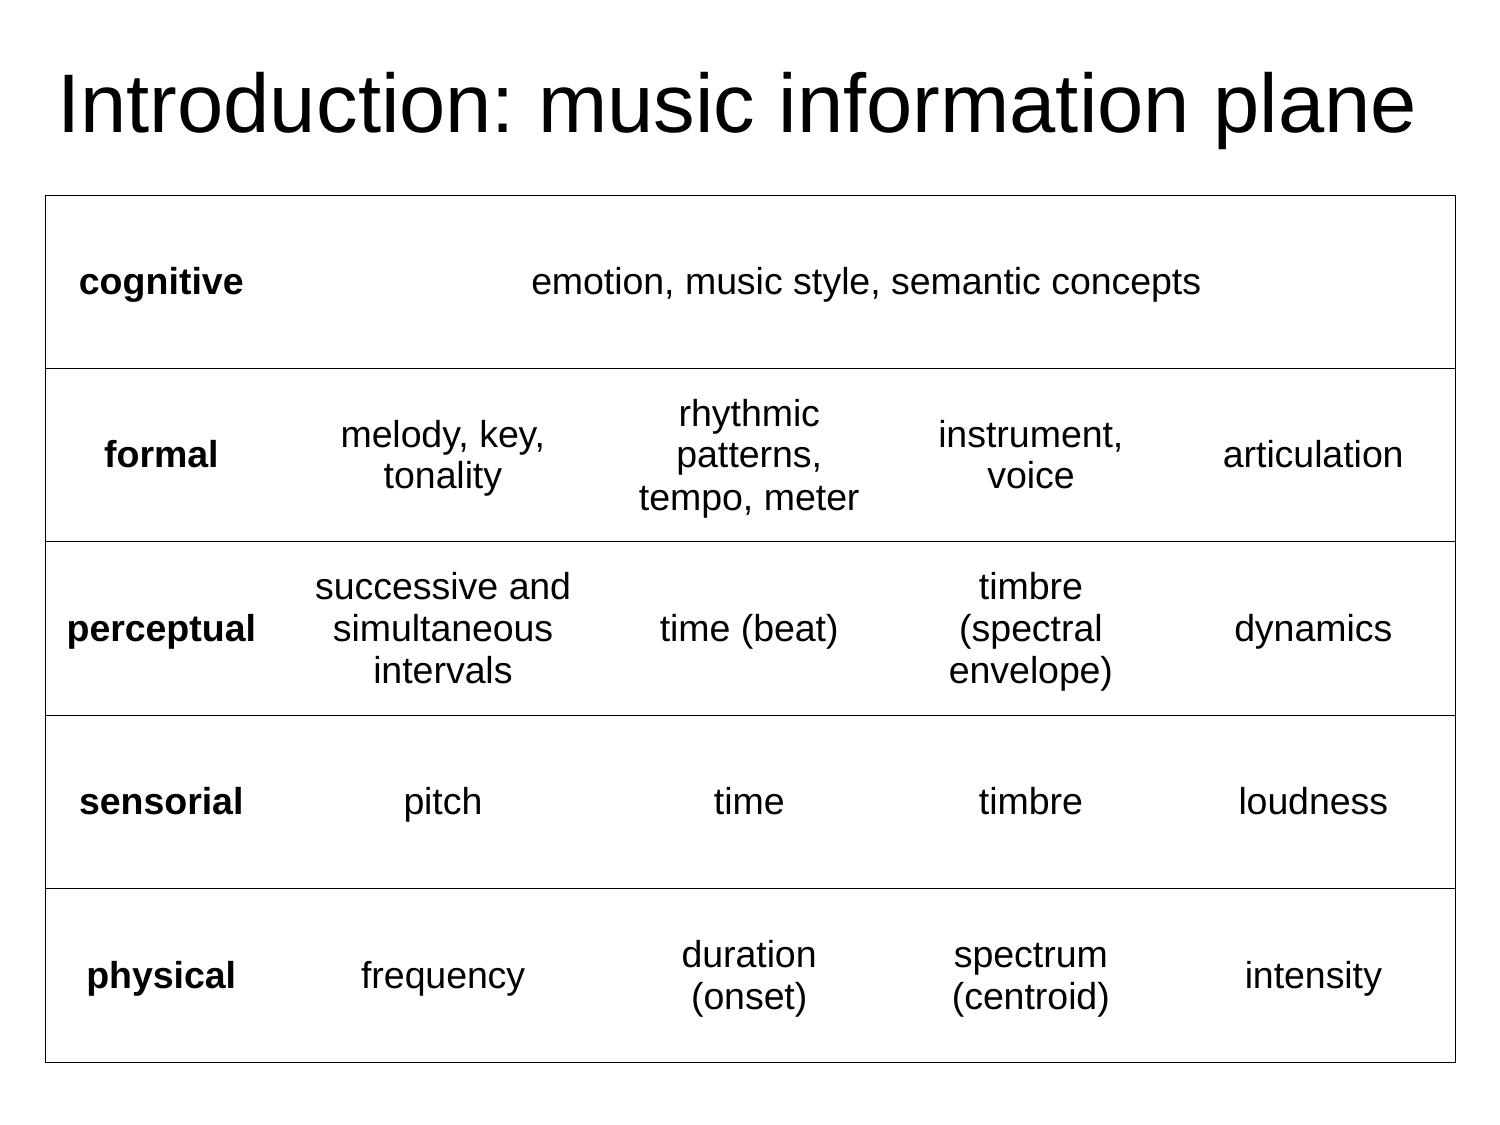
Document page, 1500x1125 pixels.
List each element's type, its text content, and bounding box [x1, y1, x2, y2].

table_cell intensity [1172, 889, 1455, 1062]
table_cell loudness [1172, 716, 1455, 888]
table_cell sensorial [46, 716, 278, 888]
table_cell duration (onset) [608, 889, 890, 1062]
table_cell time [608, 716, 890, 888]
table_cell frequency [278, 889, 608, 1062]
table_cell rhythmic patterns, tempo, meter [608, 369, 890, 541]
table_cell articulation [1172, 369, 1455, 541]
table_cell timbre (spectral envelope) [890, 542, 1172, 715]
table_cell timbre [890, 716, 1172, 888]
table_cell physical [46, 889, 278, 1062]
title Introduction: music information plane [57, 9, 1471, 198]
table_cell melody, key, tonality [278, 369, 608, 541]
table_cell instrument, voice [890, 369, 1172, 541]
table_cell perceptual [46, 542, 278, 715]
table_cell spectrum (centroid) [890, 889, 1172, 1062]
table_cell successive and simultaneous intervals [278, 542, 608, 715]
table_header cognitive [46, 196, 278, 368]
table_header emotion, music style, semantic concepts [278, 196, 1455, 368]
table_cell pitch [278, 716, 608, 888]
table_cell dynamics [1172, 542, 1455, 715]
table_cell time (beat) [608, 542, 890, 715]
table_cell formal [46, 369, 278, 541]
